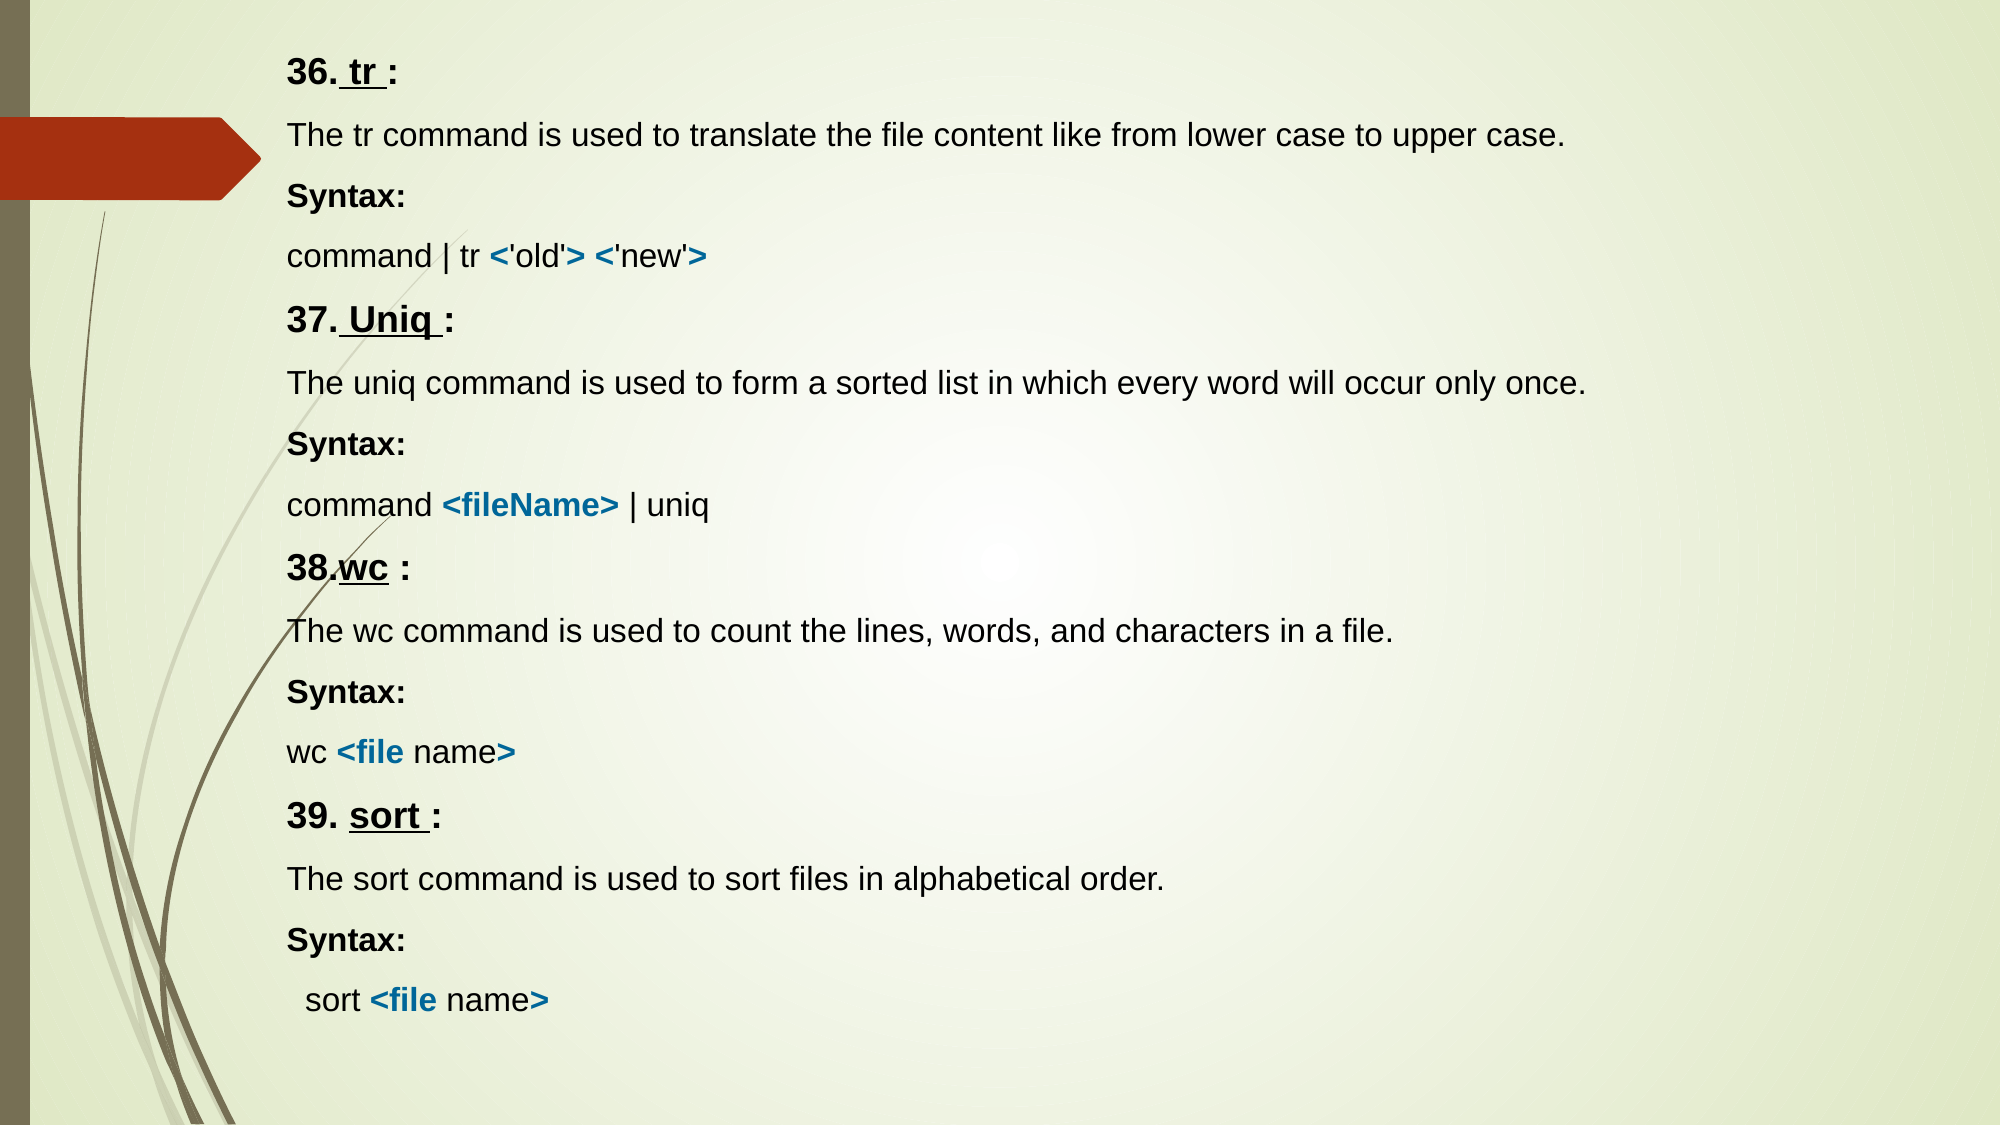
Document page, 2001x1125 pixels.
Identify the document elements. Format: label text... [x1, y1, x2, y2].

list 36. tr : The tr command is used to translate the file content like from lower case to upper case. Syntax: command | tr <'old'> <'new'> 37. Uniq : The uniq command is used to form a sorted list in which every word will occur only once. Syntax: command <fileName> | uniq 38.wc : The wc command is used to count the lines, words, and characters in a file. Syntax: wc <file name> 39. sort : The sort command is used to sort files in alphabetical order. Syntax: sort <file name> [271, 39, 1912, 1069]
